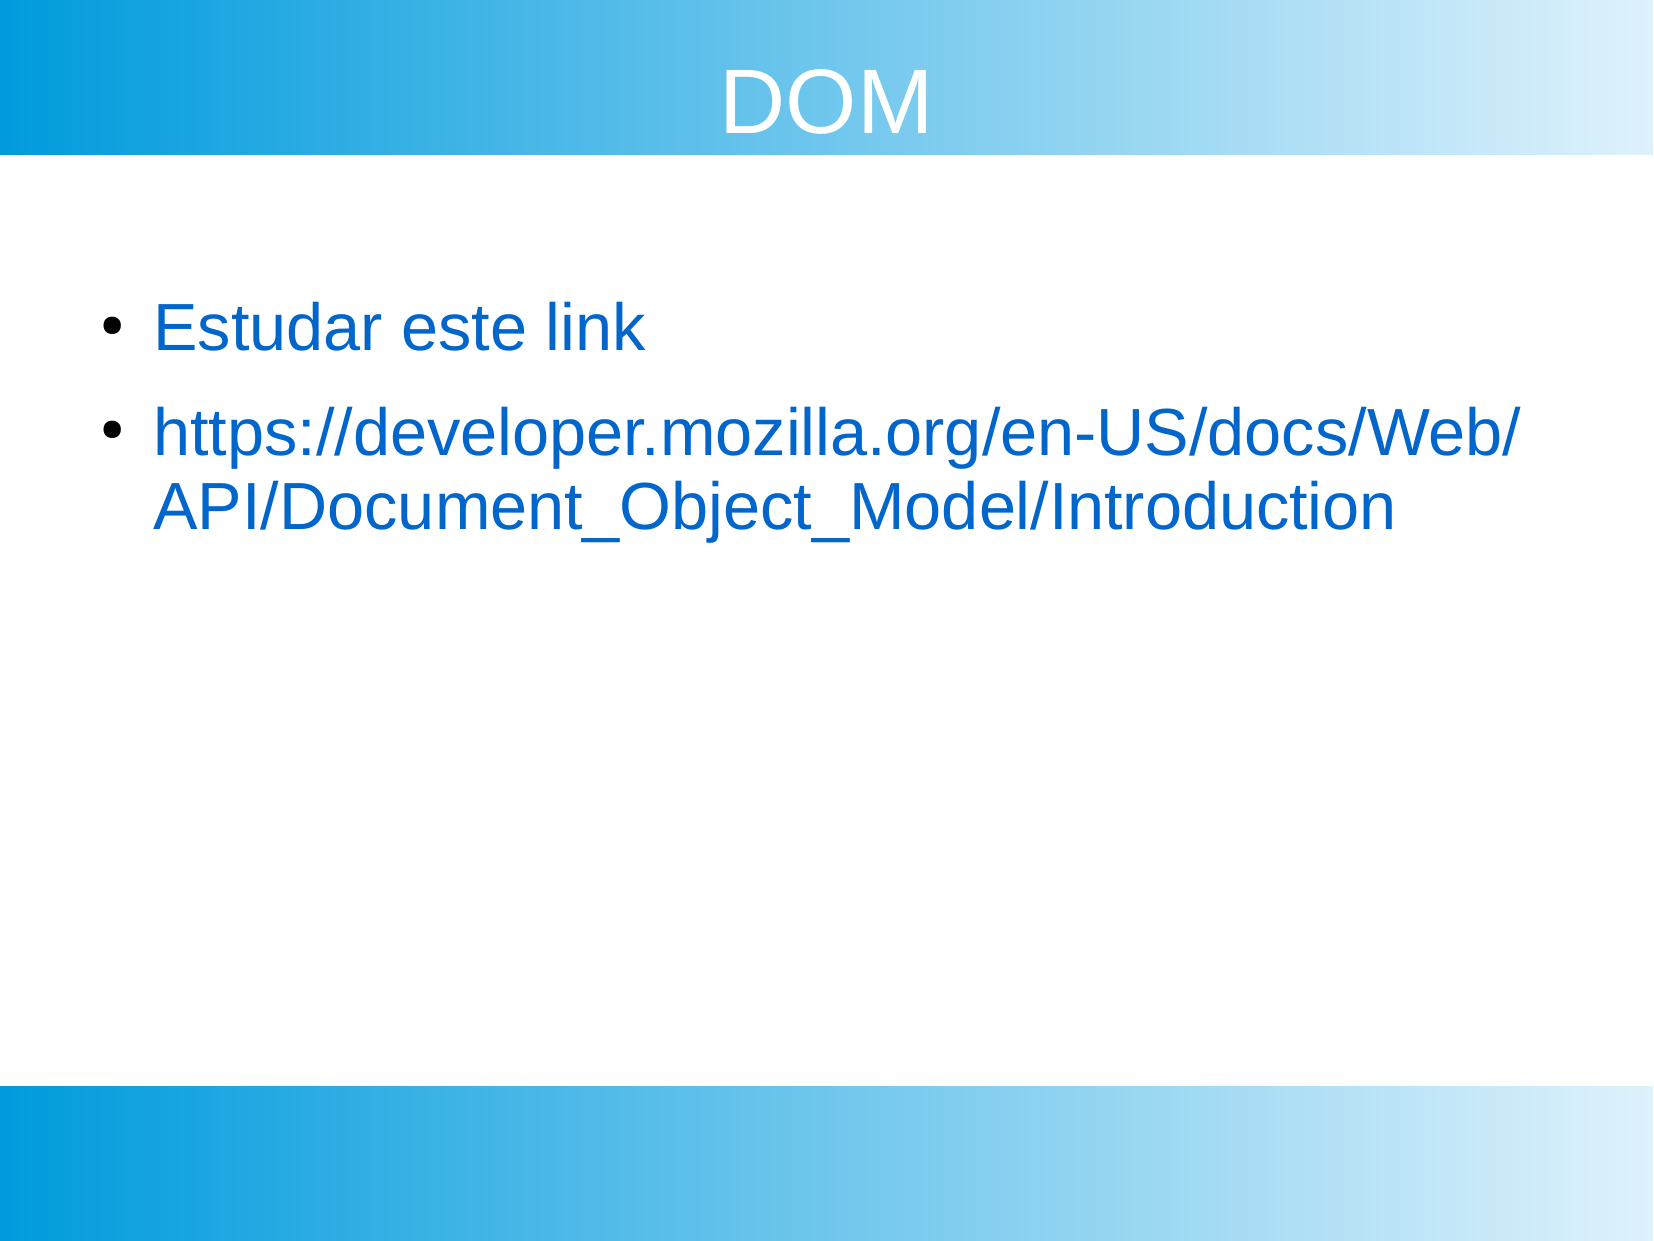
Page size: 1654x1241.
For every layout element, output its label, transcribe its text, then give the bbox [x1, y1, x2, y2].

list Estudar este link https://developer.mozilla.org/en-US/docs/Web/API/Document_Object_Model/Introduction [82, 290, 1571, 1010]
title DOM [82, 49, 1571, 155]
